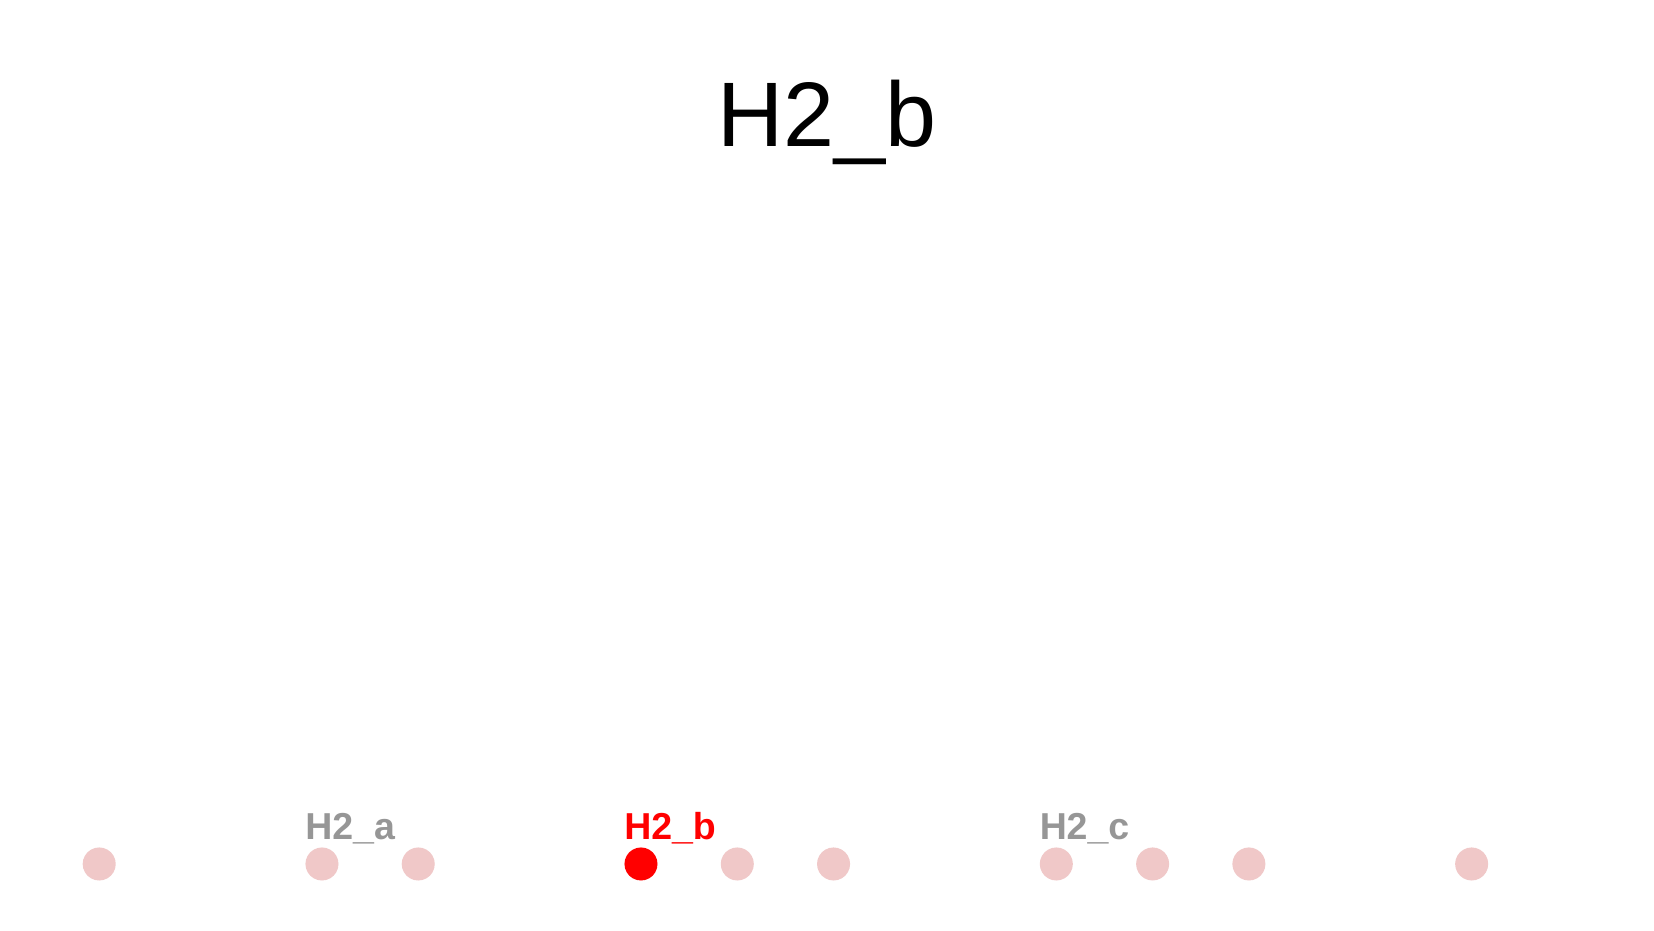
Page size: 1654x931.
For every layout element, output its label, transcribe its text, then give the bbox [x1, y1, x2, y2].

text_box [1232, 847, 1266, 881]
text_box [720, 847, 754, 881]
text_box [305, 848, 339, 881]
text_box [82, 847, 116, 881]
text_box H2_a [305, 797, 624, 848]
text_box [1455, 847, 1489, 881]
text_box H2_c [1039, 797, 1371, 848]
text_box [817, 847, 851, 881]
text_box [401, 847, 435, 881]
title H2_b [82, 37, 1571, 193]
text_box H2_b [624, 797, 956, 848]
text_box [1039, 848, 1073, 881]
text_box [624, 848, 658, 881]
text_box [1136, 847, 1170, 881]
